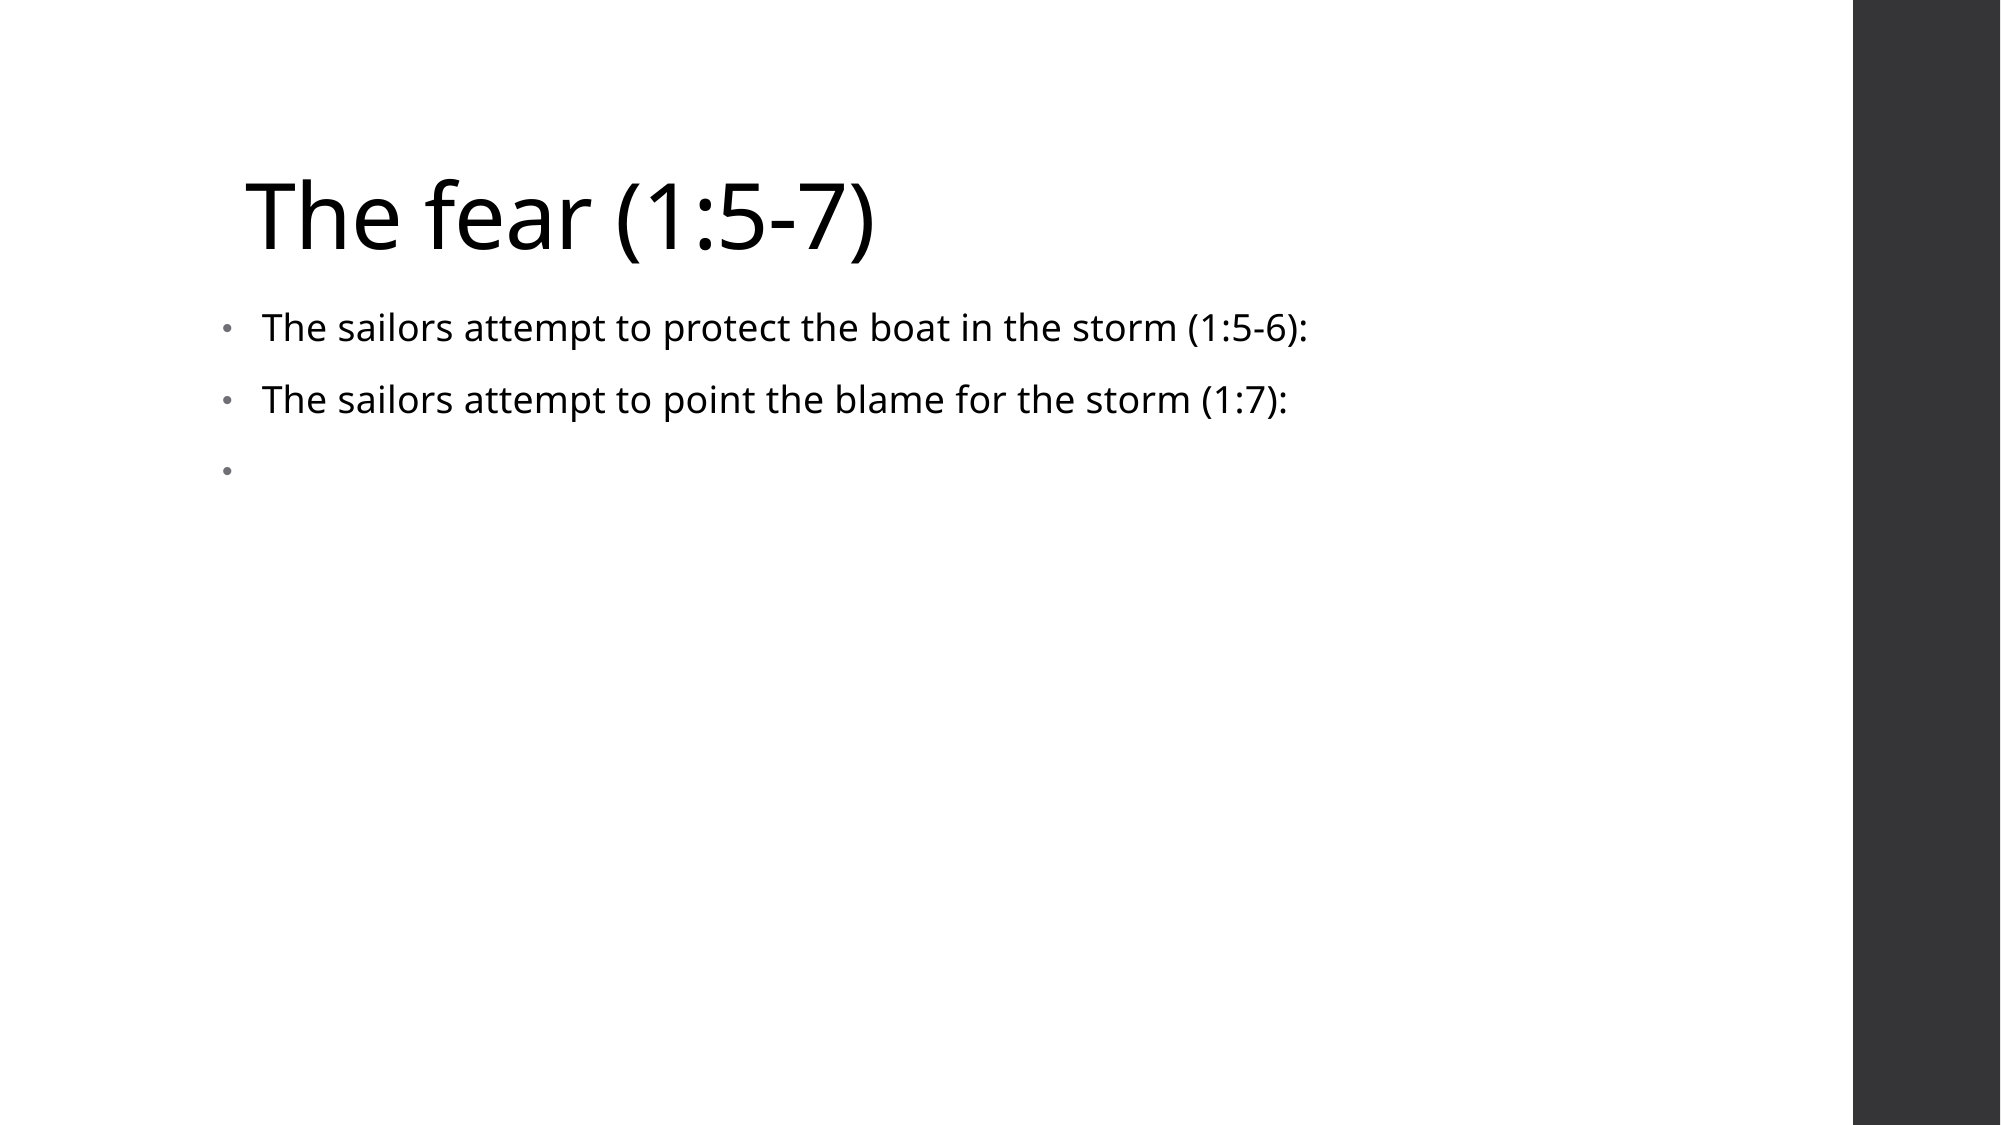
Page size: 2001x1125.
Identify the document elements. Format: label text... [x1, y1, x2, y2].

list The sailors attempt to protect the boat in the storm (1:5-6): The sailors attempt to point the blame for the storm (1:7): [206, 299, 1617, 1014]
title The fear (1:5-7) [206, 60, 1797, 278]
